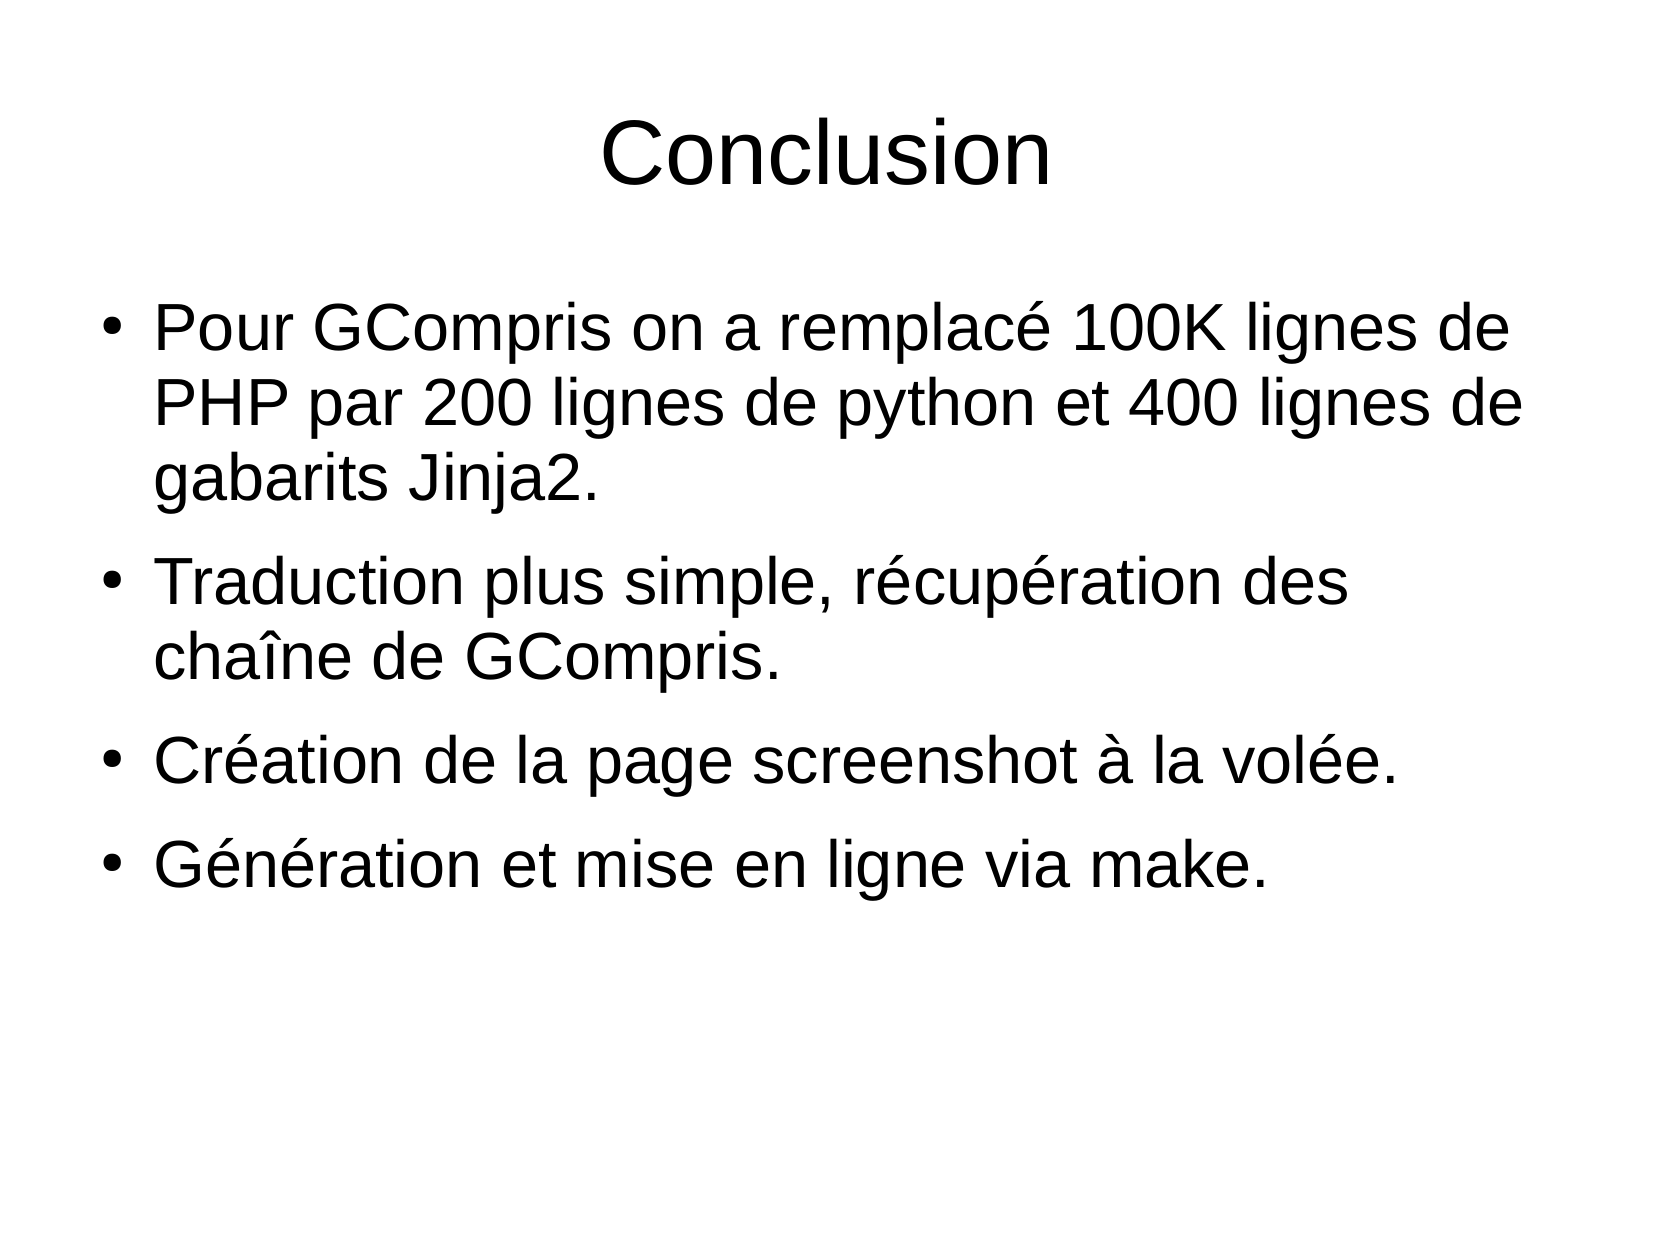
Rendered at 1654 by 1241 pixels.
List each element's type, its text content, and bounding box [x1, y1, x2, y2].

list Pour GCompris on a remplacé 100K lignes de PHP par 200 lignes de python et 400 lignes de gabarits Jinja2. Traduction plus simple, récupération des chaîne de GCompris. Création de la page screenshot à la volée. Génération et mise en ligne via make. [82, 290, 1538, 1010]
title Conclusion [82, 49, 1571, 257]
